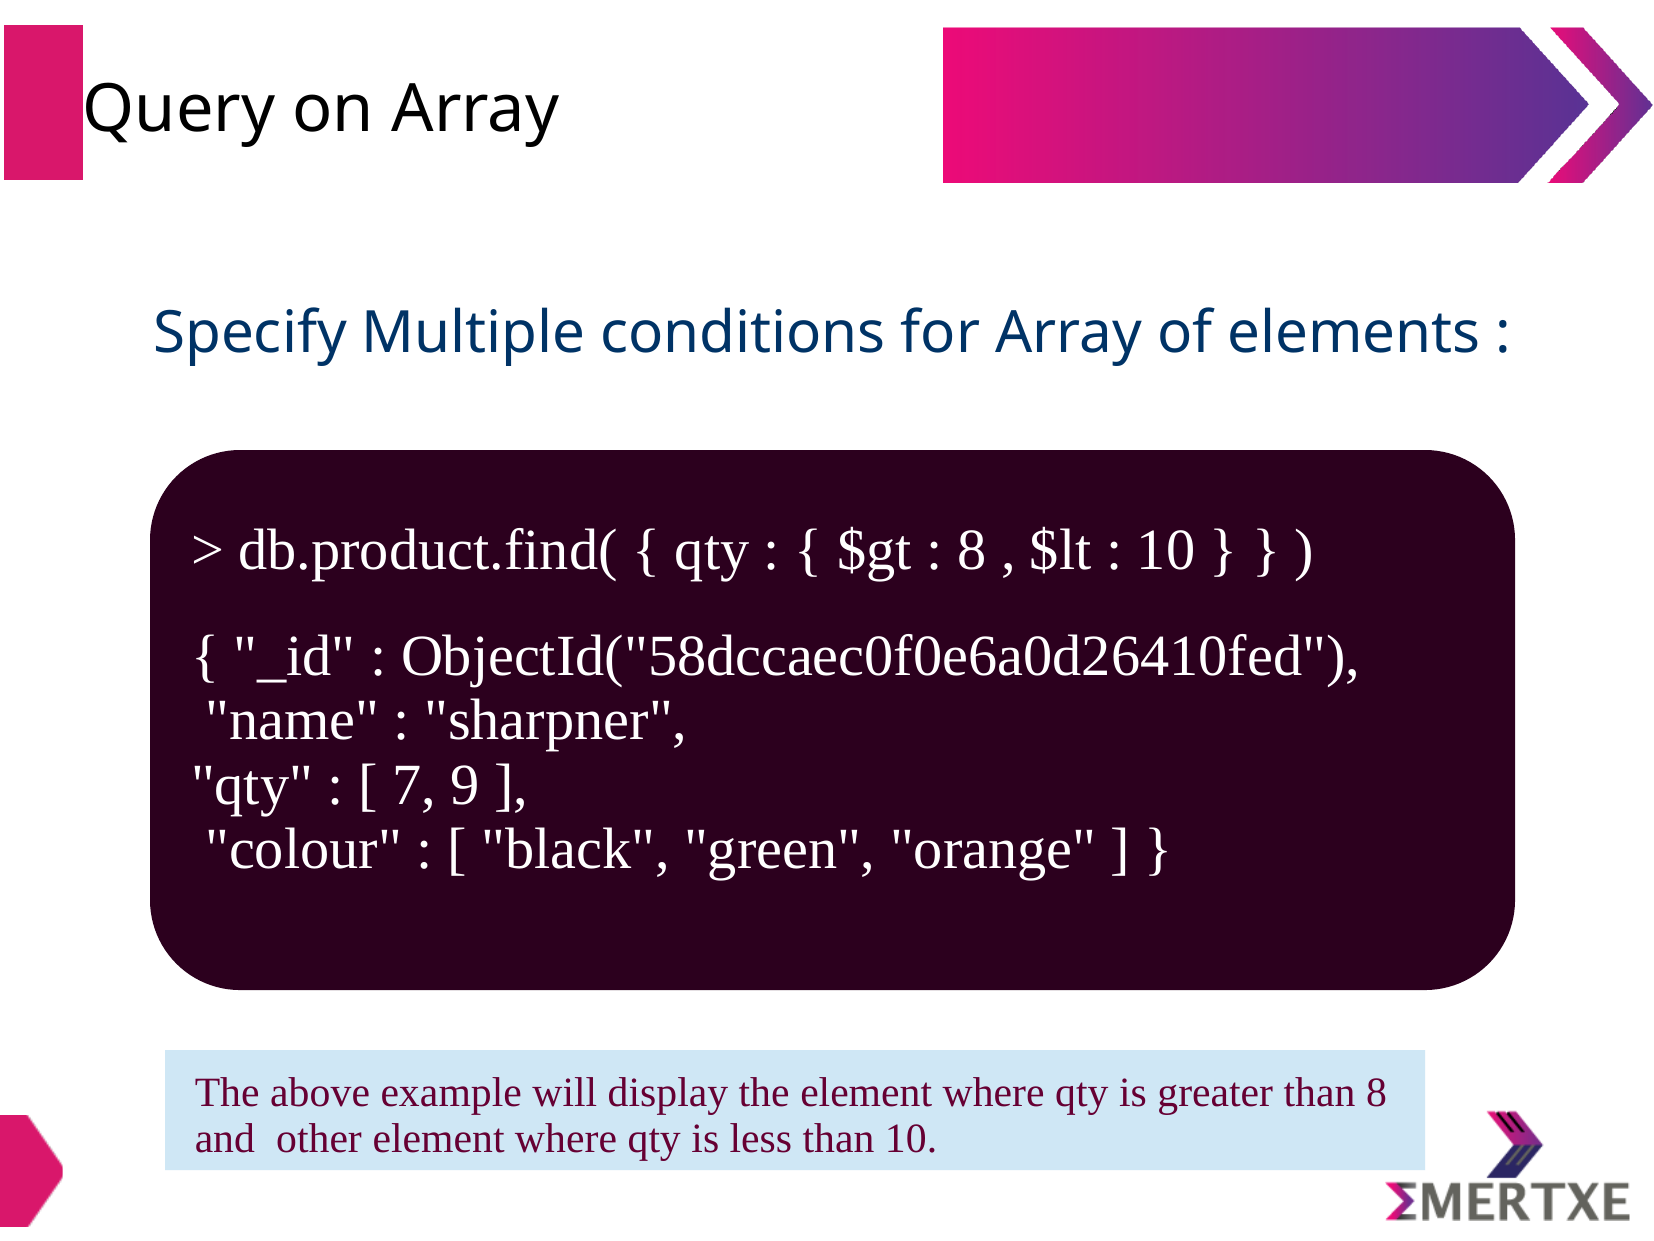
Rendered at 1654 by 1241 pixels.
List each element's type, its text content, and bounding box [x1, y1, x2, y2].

list Specify Multiple conditions for Array of elements : [82, 290, 1571, 1010]
title Query on Array [82, 2, 1571, 210]
text_box [165, 1050, 1426, 1171]
text_box The above example will display the element where qty is greater than 8 and other element where qty is less than 10. [180, 1062, 1426, 1171]
text_box > db.product.find( { qty : { $gt : 8 , $lt : 10 } } ) { "_id" : ObjectId("58dccaec0f0e6a0d26410fed"), "name" : "sharpner", "qty" : [ 7, 9 ], "colour" : [ "black", "green", "orange" ] } [150, 450, 1516, 991]
picture [1385, 1107, 1631, 1221]
picture [1571, 27, 1653, 183]
